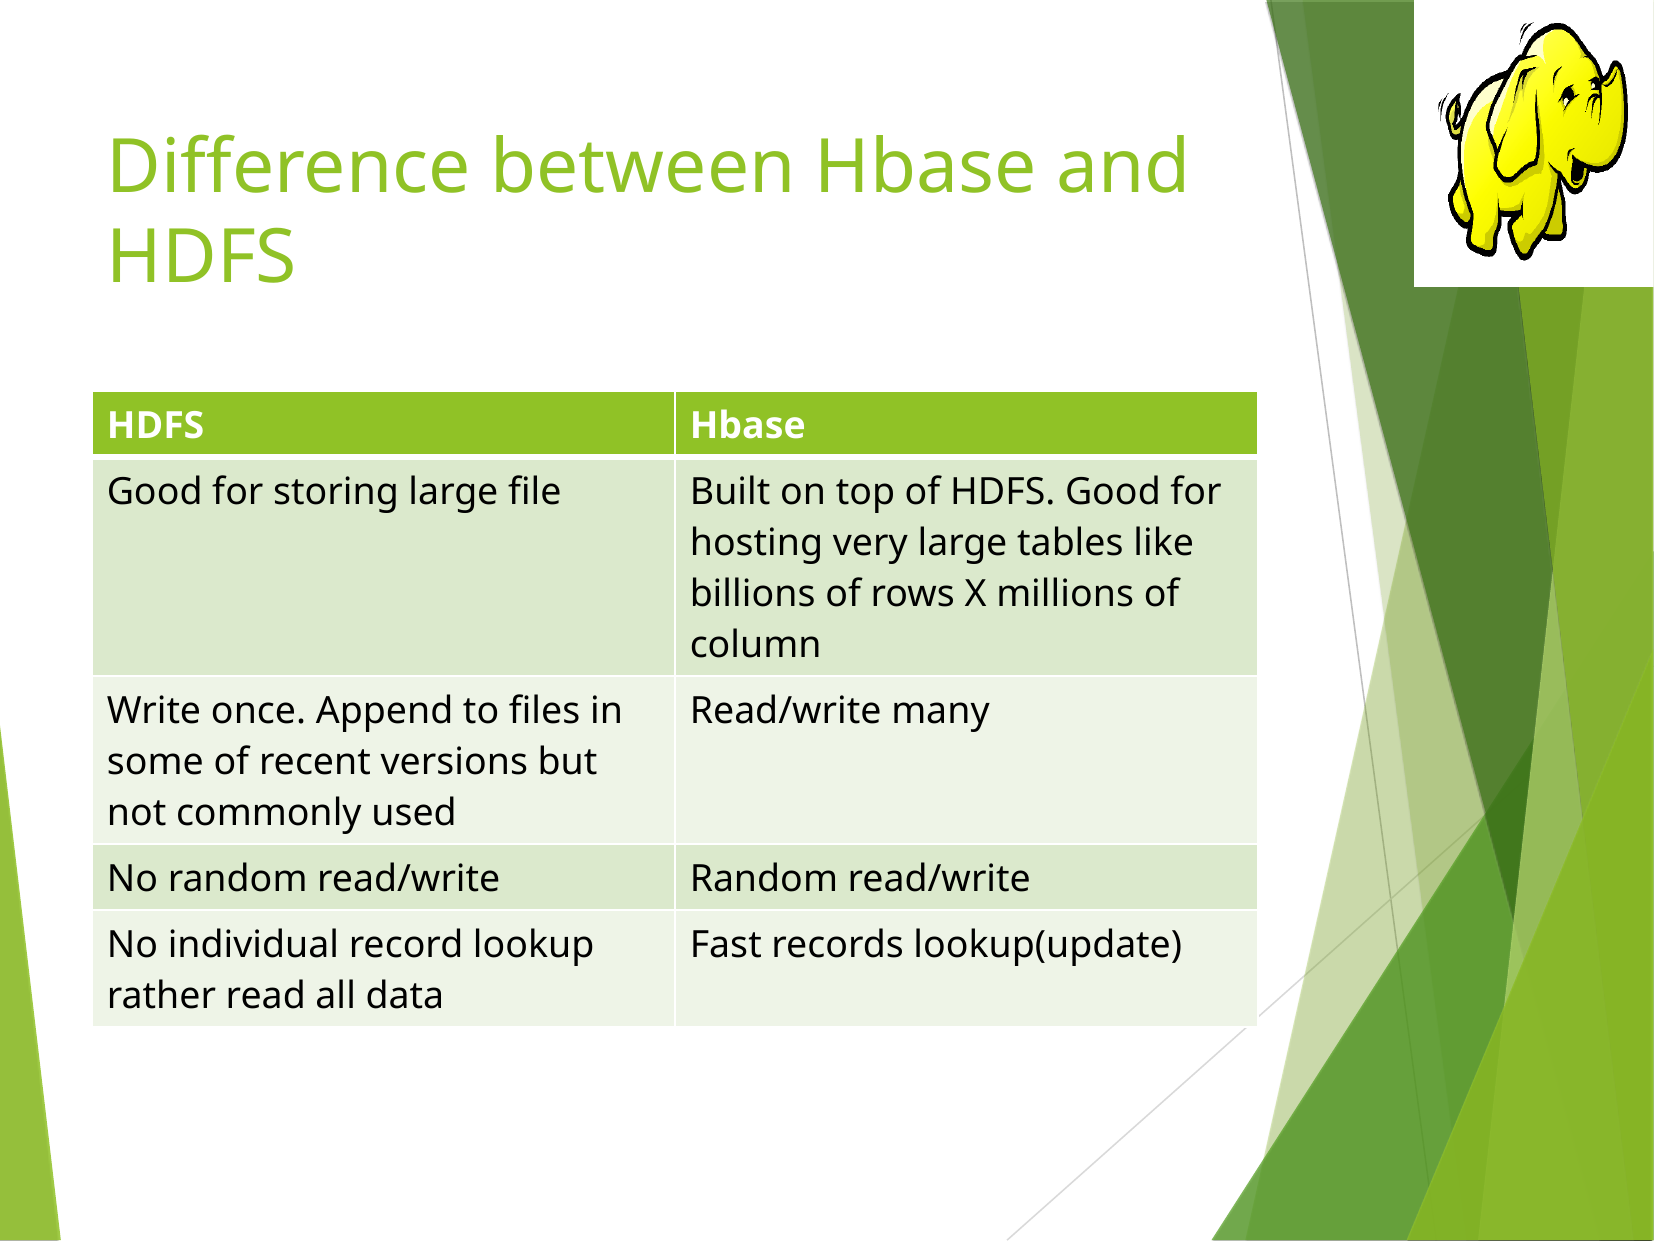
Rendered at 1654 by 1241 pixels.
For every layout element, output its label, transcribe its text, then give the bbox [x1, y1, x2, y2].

table_cell Built on top of HDFS. Good for hosting very large tables like billions of rows X millions of column [676, 460, 1257, 675]
table_header HDFS [93, 392, 674, 454]
table_cell No individual record lookup rather read all data [93, 911, 674, 1026]
table_cell Good for storing large file [93, 460, 674, 675]
title Difference between Hbase and HDFS [91, 110, 1258, 349]
table_cell No random read/write [93, 845, 674, 909]
picture [1414, 0, 1654, 287]
table_header Hbase [676, 392, 1257, 454]
table_cell Write once. Append to files in some of recent versions but not commonly used [93, 677, 674, 843]
table_cell Read/write many [676, 677, 1257, 843]
table_cell Fast records lookup(update) [676, 911, 1257, 1026]
table_cell Random read/write [676, 845, 1257, 909]
